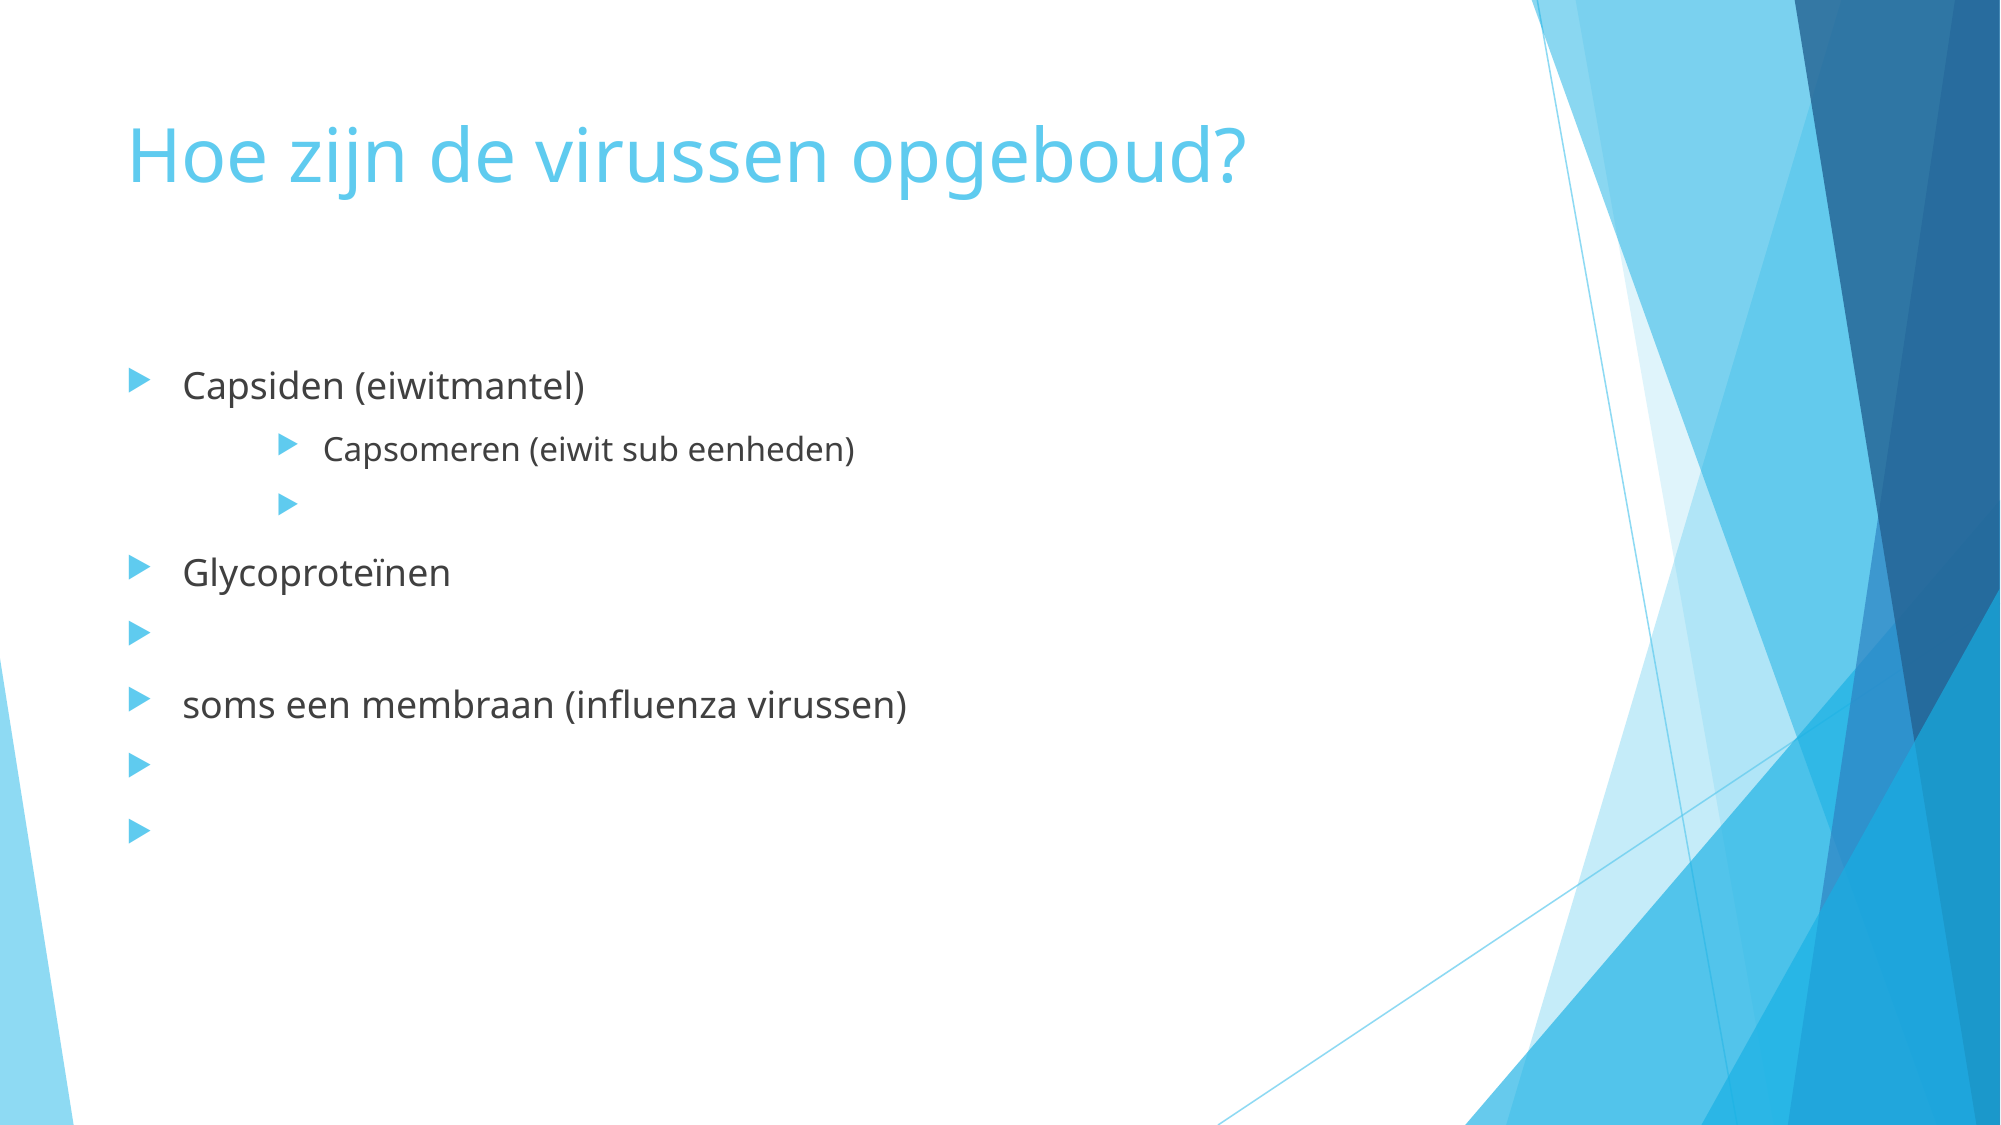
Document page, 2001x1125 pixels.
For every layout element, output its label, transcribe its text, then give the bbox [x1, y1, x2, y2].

list Capsiden (eiwitmantel) Capsomeren (eiwit sub eenheden) Glycoproteïnen soms een membraan (influenza virussen) [111, 354, 1522, 992]
title Hoe zijn de virussen opgeboud? [111, 99, 1522, 317]
